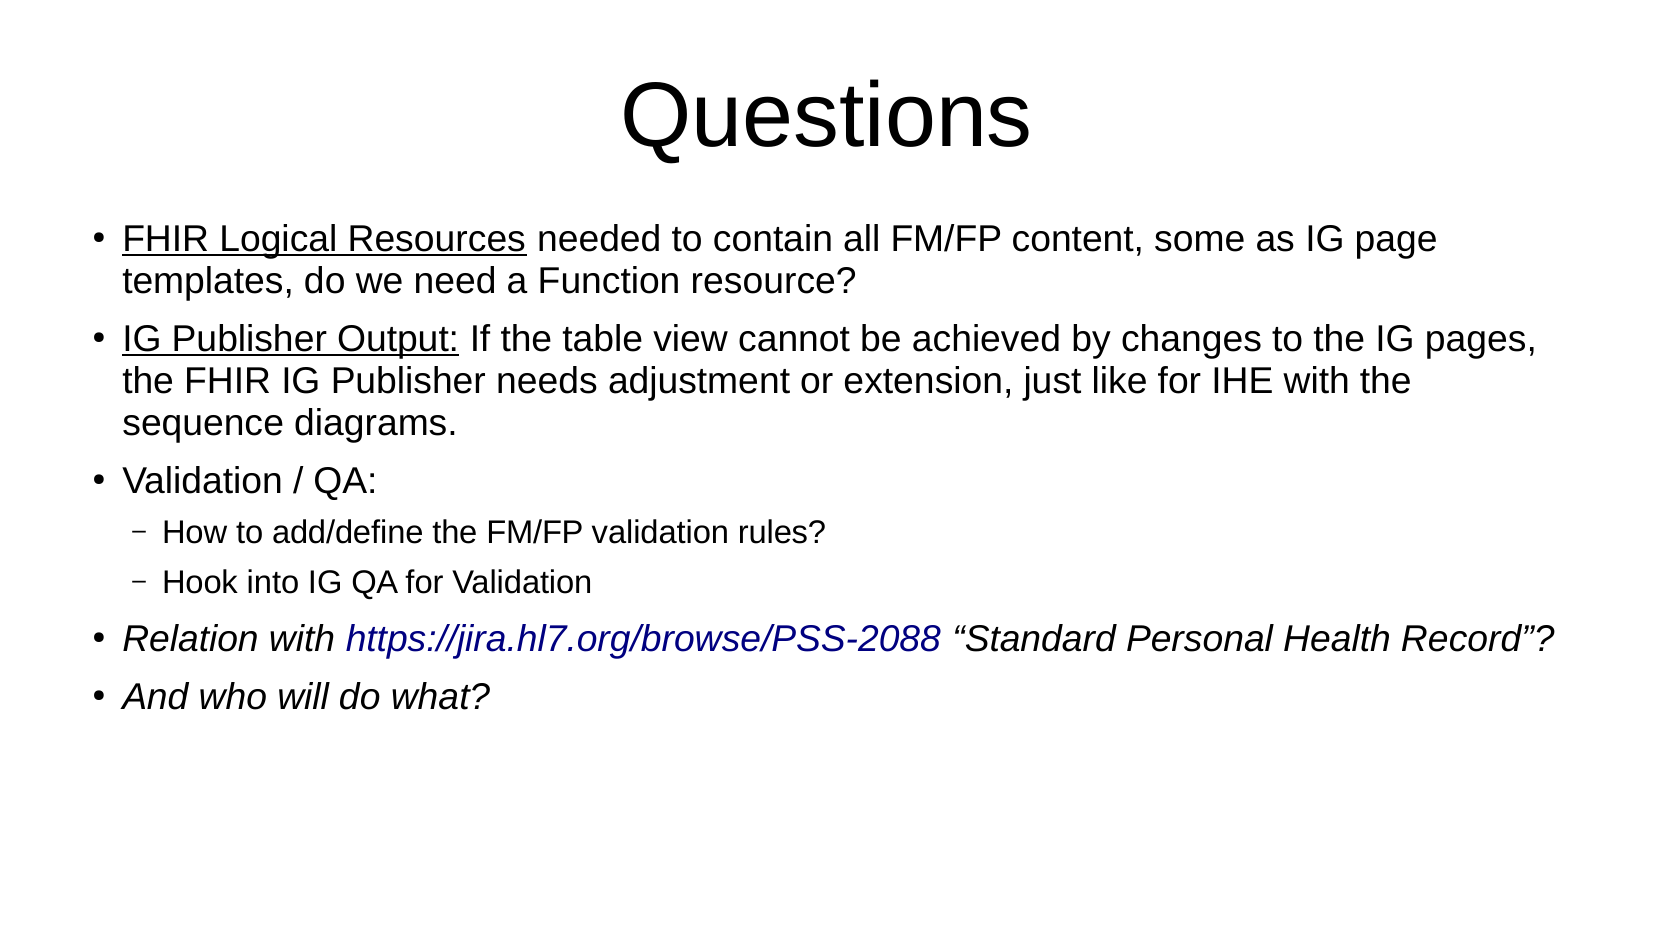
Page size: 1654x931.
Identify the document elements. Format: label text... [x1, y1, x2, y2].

list FHIR Logical Resources needed to contain all FM/FP content, some as IG page templates, do we need a Function resource? IG Publisher Output: If the table view cannot be achieved by changes to the IG pages, the FHIR IG Publisher needs adjustment or extension, just like for IHE with the sequence diagrams. Validation / QA: How to add/define the FM/FP validation rules? Hook into IG QA for Validation Relation with https://jira.hl7.org/browse/PSS-2088 “Standard Personal Health Record”? And who will do what? [82, 217, 1571, 758]
title Questions [82, 37, 1571, 193]
